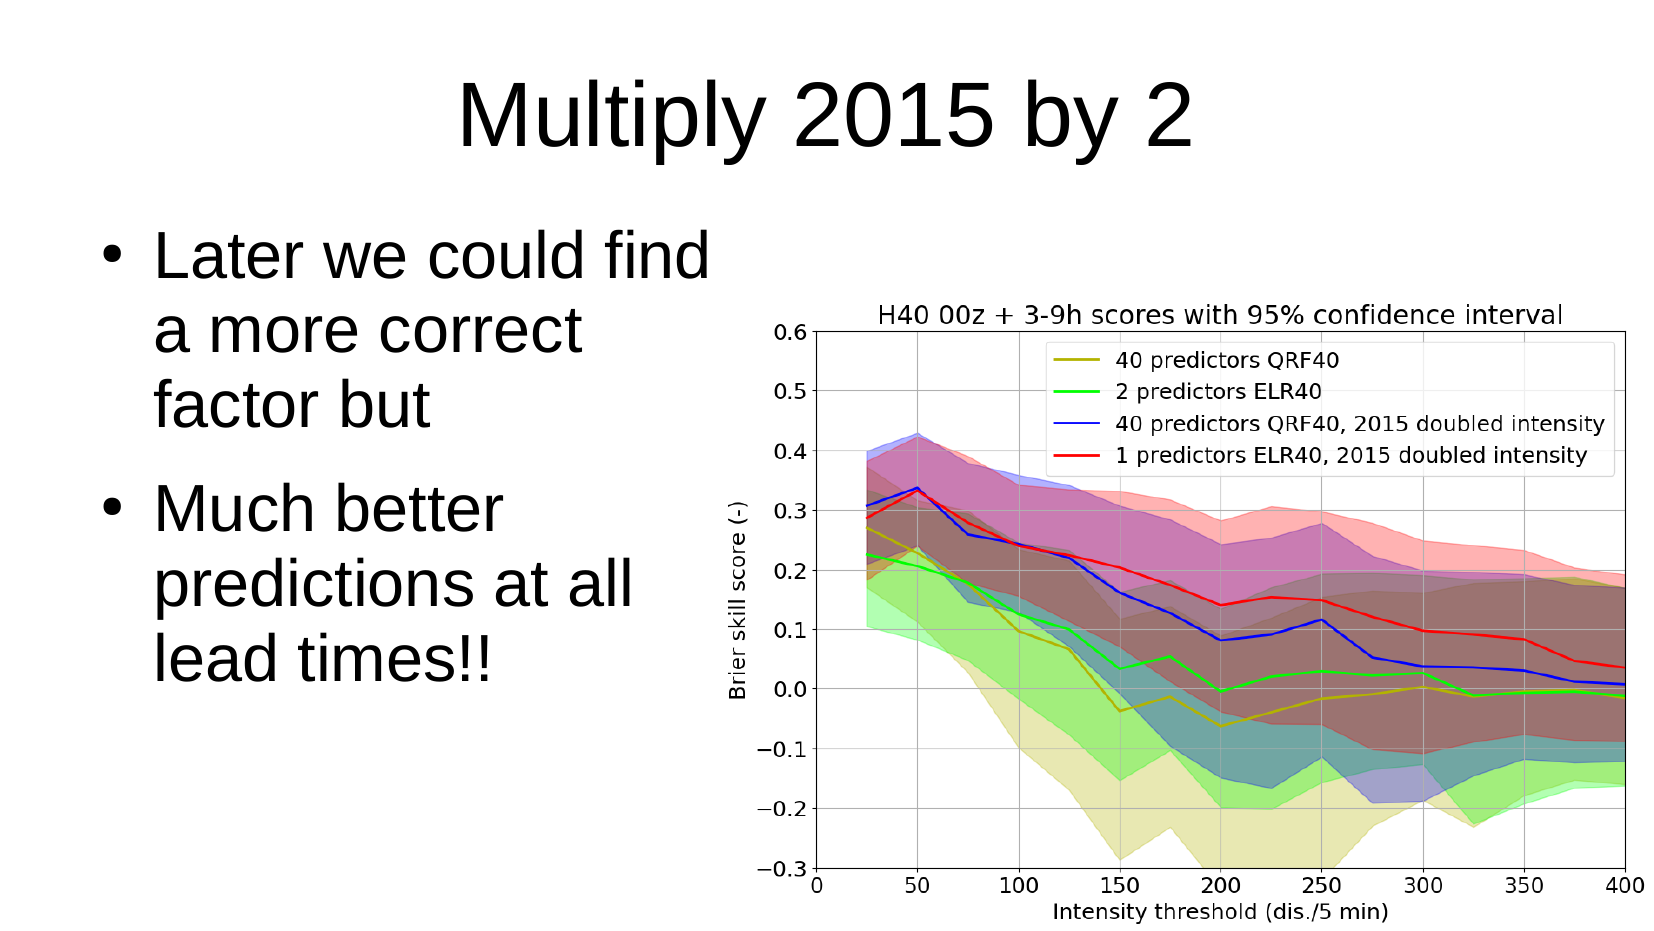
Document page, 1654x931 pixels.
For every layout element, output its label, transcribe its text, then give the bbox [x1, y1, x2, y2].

picture [720, 295, 1654, 931]
list Later we could find a more correct factor but Much better predictions at all lead times!! [82, 217, 721, 856]
title Multiply 2015 by 2 [82, 37, 1571, 193]
